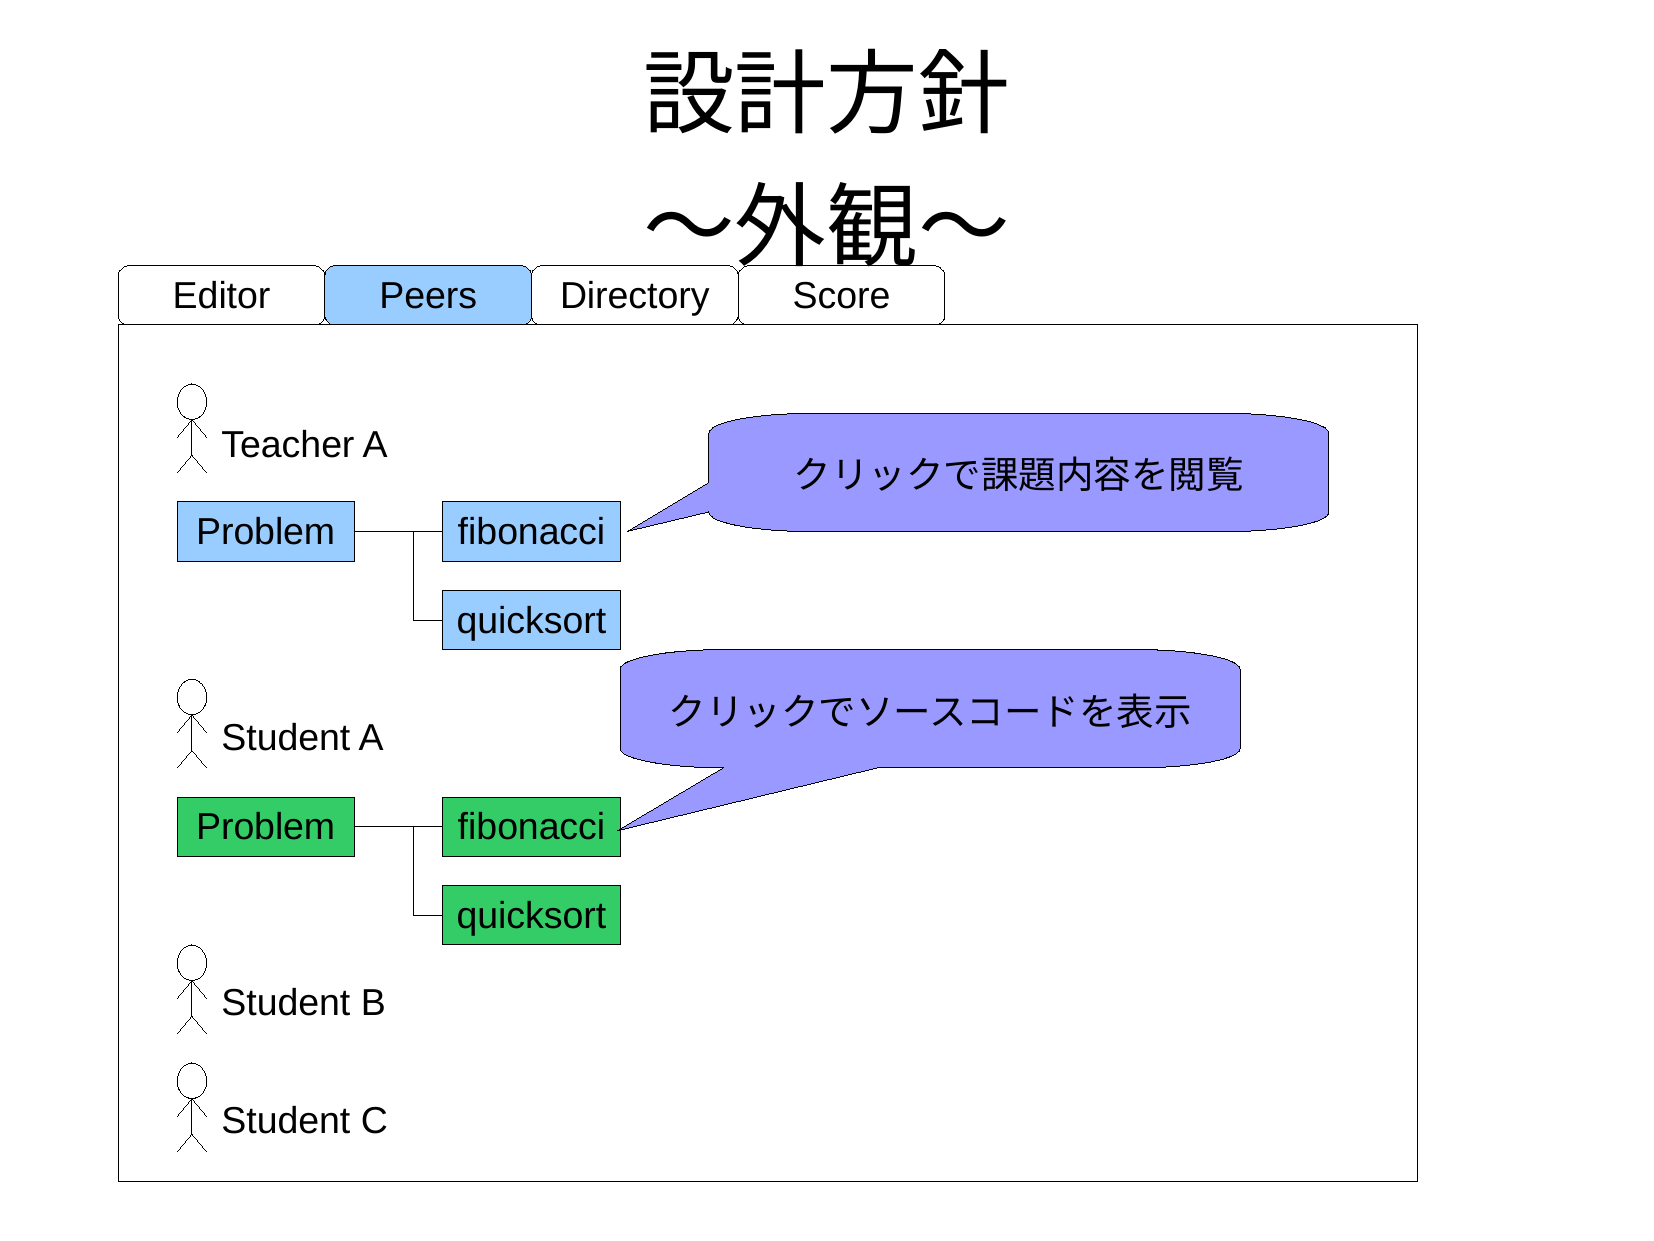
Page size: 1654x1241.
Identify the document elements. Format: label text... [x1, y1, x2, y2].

title 設計方針 ～外観～ [82, 36, 1571, 270]
text_box Teacher A [206, 415, 443, 473]
text_box Peers [325, 265, 532, 324]
text_box クリックで課題内容を閲覧 [627, 413, 1329, 532]
text_box Editor [118, 265, 325, 324]
text_box Directory [531, 265, 738, 324]
text_box Problem [177, 501, 355, 562]
text_box quicksort [442, 590, 621, 650]
text_box Score [738, 265, 945, 325]
text_box quicksort [442, 885, 621, 945]
text_box クリックでソースコードを表示 [617, 649, 1241, 831]
text_box Student C [206, 1092, 414, 1150]
text_box Student B [206, 974, 414, 1032]
text_box fibonacci [442, 501, 621, 562]
text_box fibonacci [442, 797, 621, 857]
text_box Student A [206, 708, 414, 766]
text_box Problem [177, 797, 355, 857]
